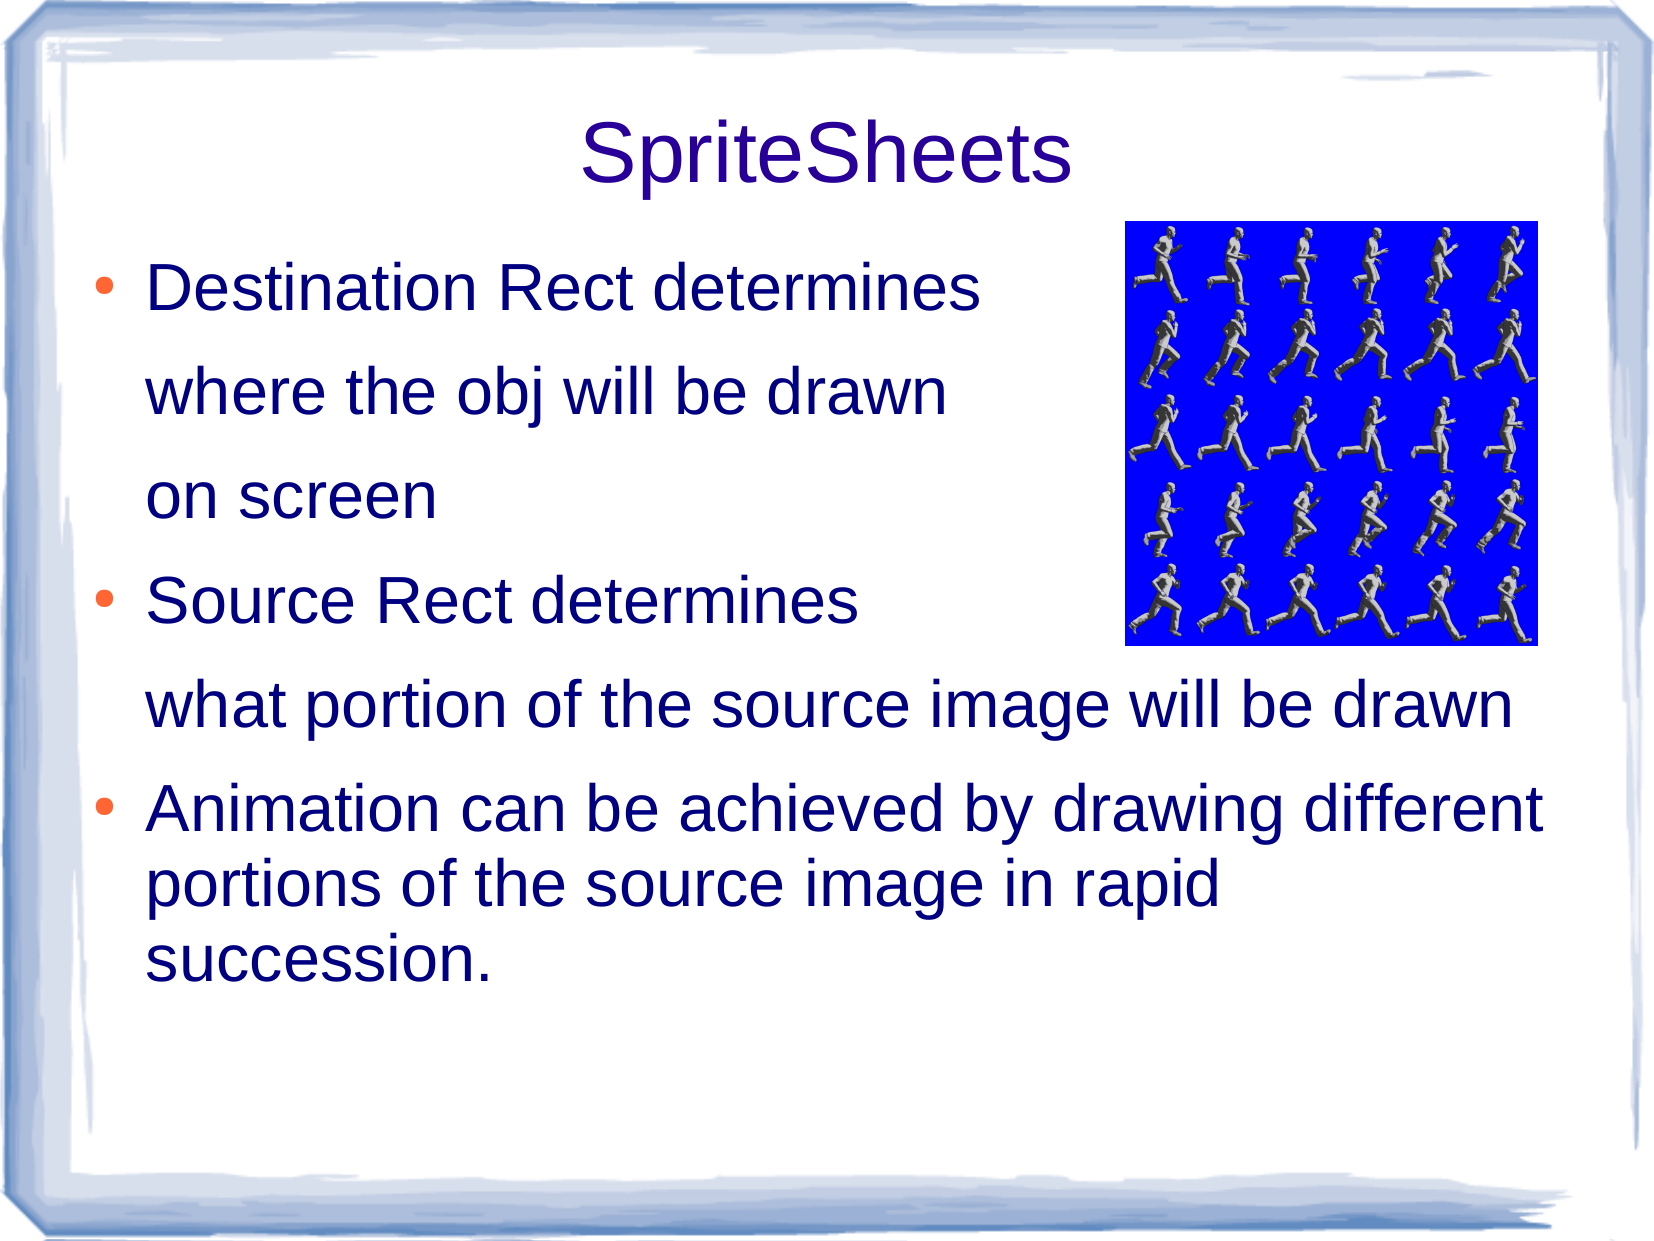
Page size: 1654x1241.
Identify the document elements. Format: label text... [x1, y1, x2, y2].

list Destination Rect determines where the obj will be drawn on screen Source Rect determines what portion of the source image will be drawn Animation can be achieved by drawing different portions of the source image in rapid succession. [75, 249, 1576, 1088]
picture [0, 0, 1654, 1241]
title SpriteSheets [82, 49, 1571, 249]
